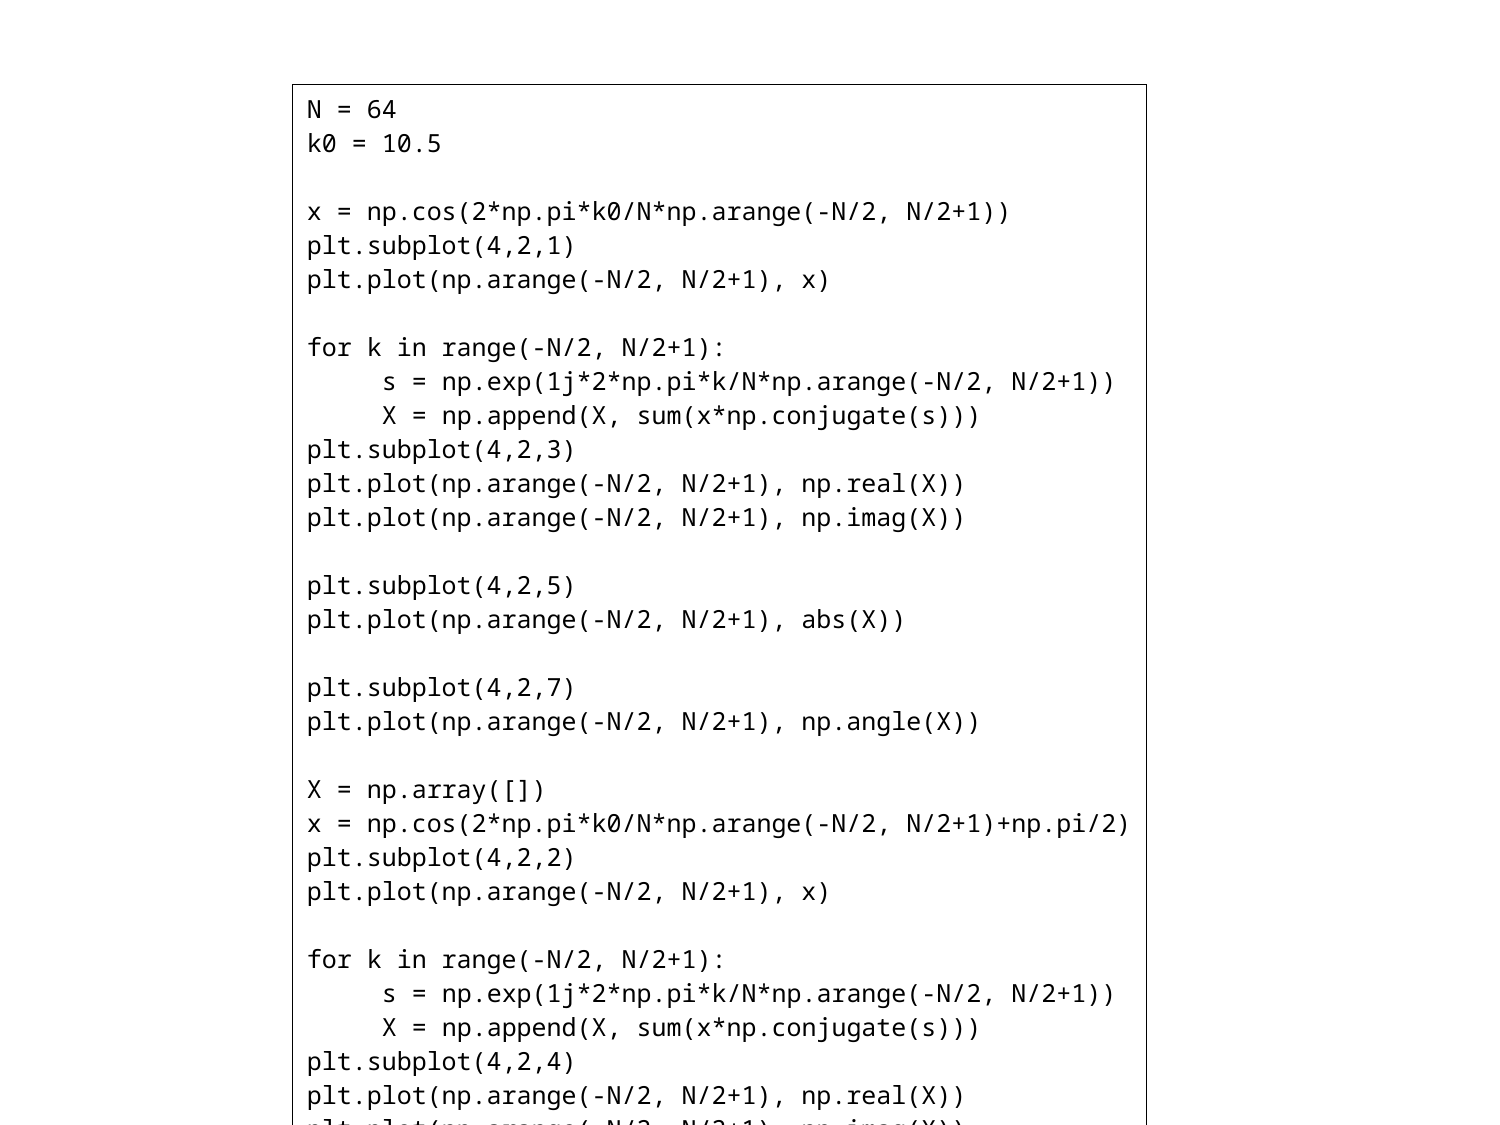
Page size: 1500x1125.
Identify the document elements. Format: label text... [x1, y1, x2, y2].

text_box N = 64 k0 = 10.5 x = np.cos(2*np.pi*k0/N*np.arange(-N/2, N/2+1)) plt.subplot(4,2,1) plt.plot(np.arange(-N/2, N/2+1), x) for k in range(-N/2, N/2+1): s = np.exp(1j*2*np.pi*k/N*np.arange(-N/2, N/2+1)) X = np.append(X, sum(x*np.conjugate(s))) plt.subplot(4,2,3) plt.plot(np.arange(-N/2, N/2+1), np.real(X)) plt.plot(np.arange(-N/2, N/2+1), np.imag(X)) plt.subplot(4,2,5) plt.plot(np.arange(-N/2, N/2+1), abs(X)) plt.subplot(4,2,7) plt.plot(np.arange(-N/2, N/2+1), np.angle(X)) X = np.array([]) x = np.cos(2*np.pi*k0/N*np.arange(-N/2, N/2+1)+np.pi/2) plt.subplot(4,2,2) plt.plot(np.arange(-N/2, N/2+1), x) for k in range(-N/2, N/2+1): s = np.exp(1j*2*np.pi*k/N*np.arange(-N/2, N/2+1)) X = np.append(X, sum(x*np.conjugate(s))) plt.subplot(4,2,4) plt.plot(np.arange(-N/2, N/2+1), np.real(X)) plt.plot(np.arange(-N/2, N/2+1), np.imag(X)) plt.subplot(4,2,6) plt.plot(np.arange(-N/2, N/2+1), abs(X)) plt.subplot(4,2,8) plt.plot(np.arange(-N/2, N/2+1), np.angle(X)) [292, 84, 1147, 1026]
